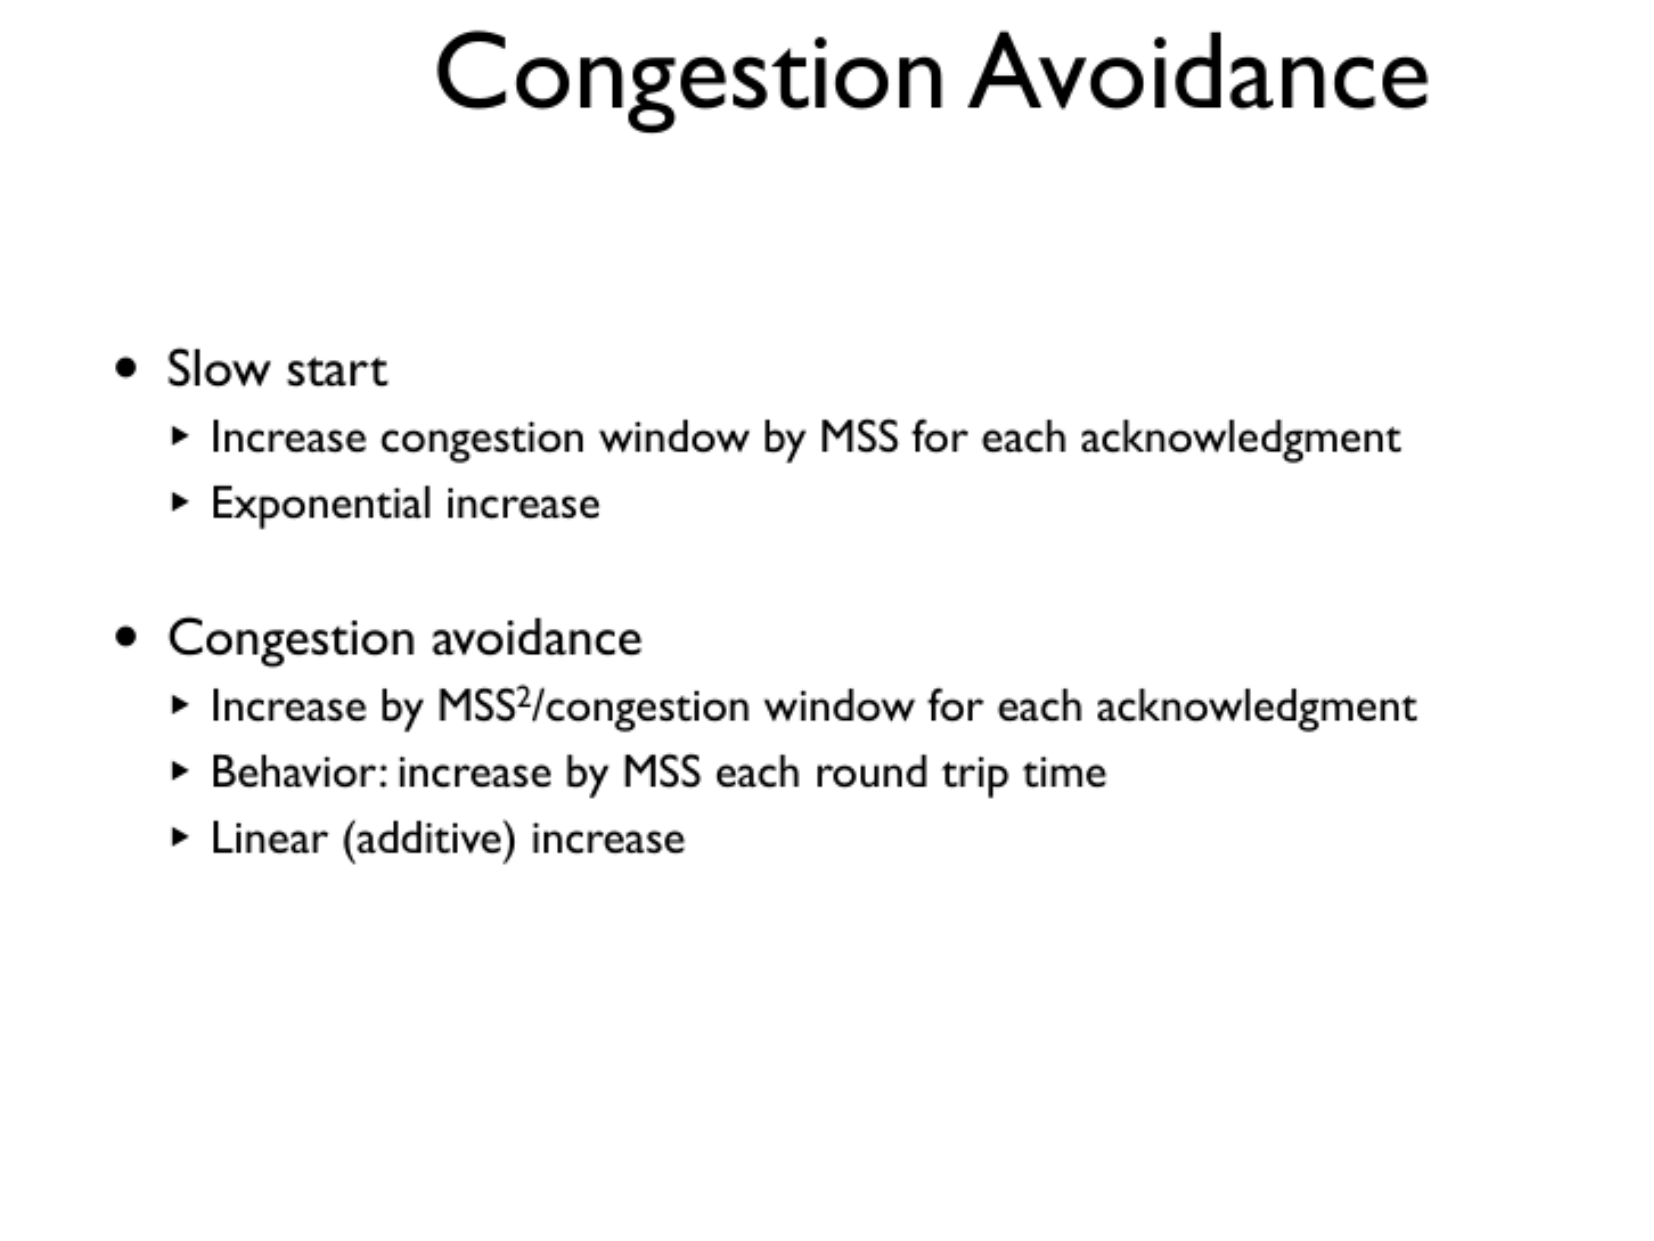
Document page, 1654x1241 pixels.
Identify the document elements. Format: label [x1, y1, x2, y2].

picture [0, 8, 1643, 916]
